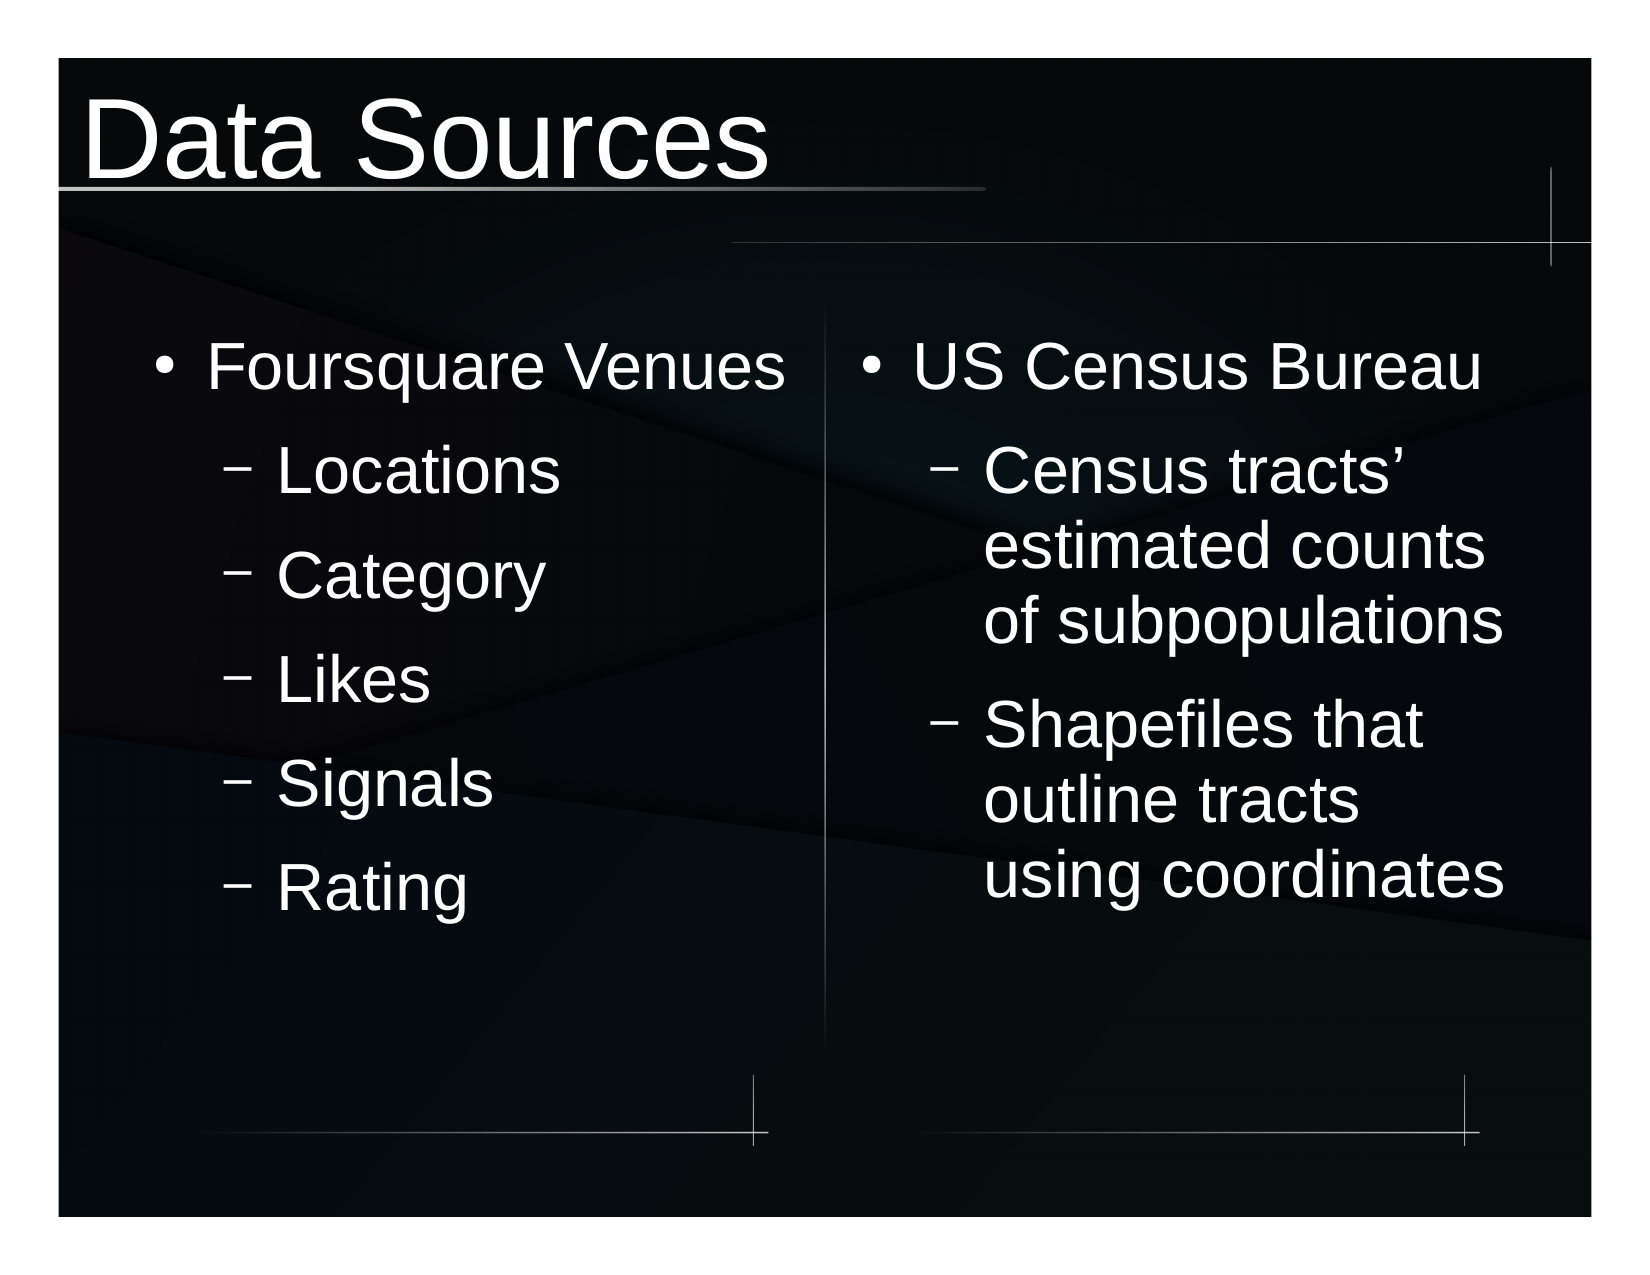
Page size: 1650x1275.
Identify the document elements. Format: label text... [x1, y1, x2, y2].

title Data Sources [80, 73, 1532, 206]
list Foursquare Venues Locations Category Likes Signals Rating [135, 329, 809, 1001]
list US Census Bureau Census tracts’ estimated counts of subpopulations Shapefiles that outline tracts using coordinates [842, 329, 1516, 1001]
picture [58, 58, 1592, 1217]
